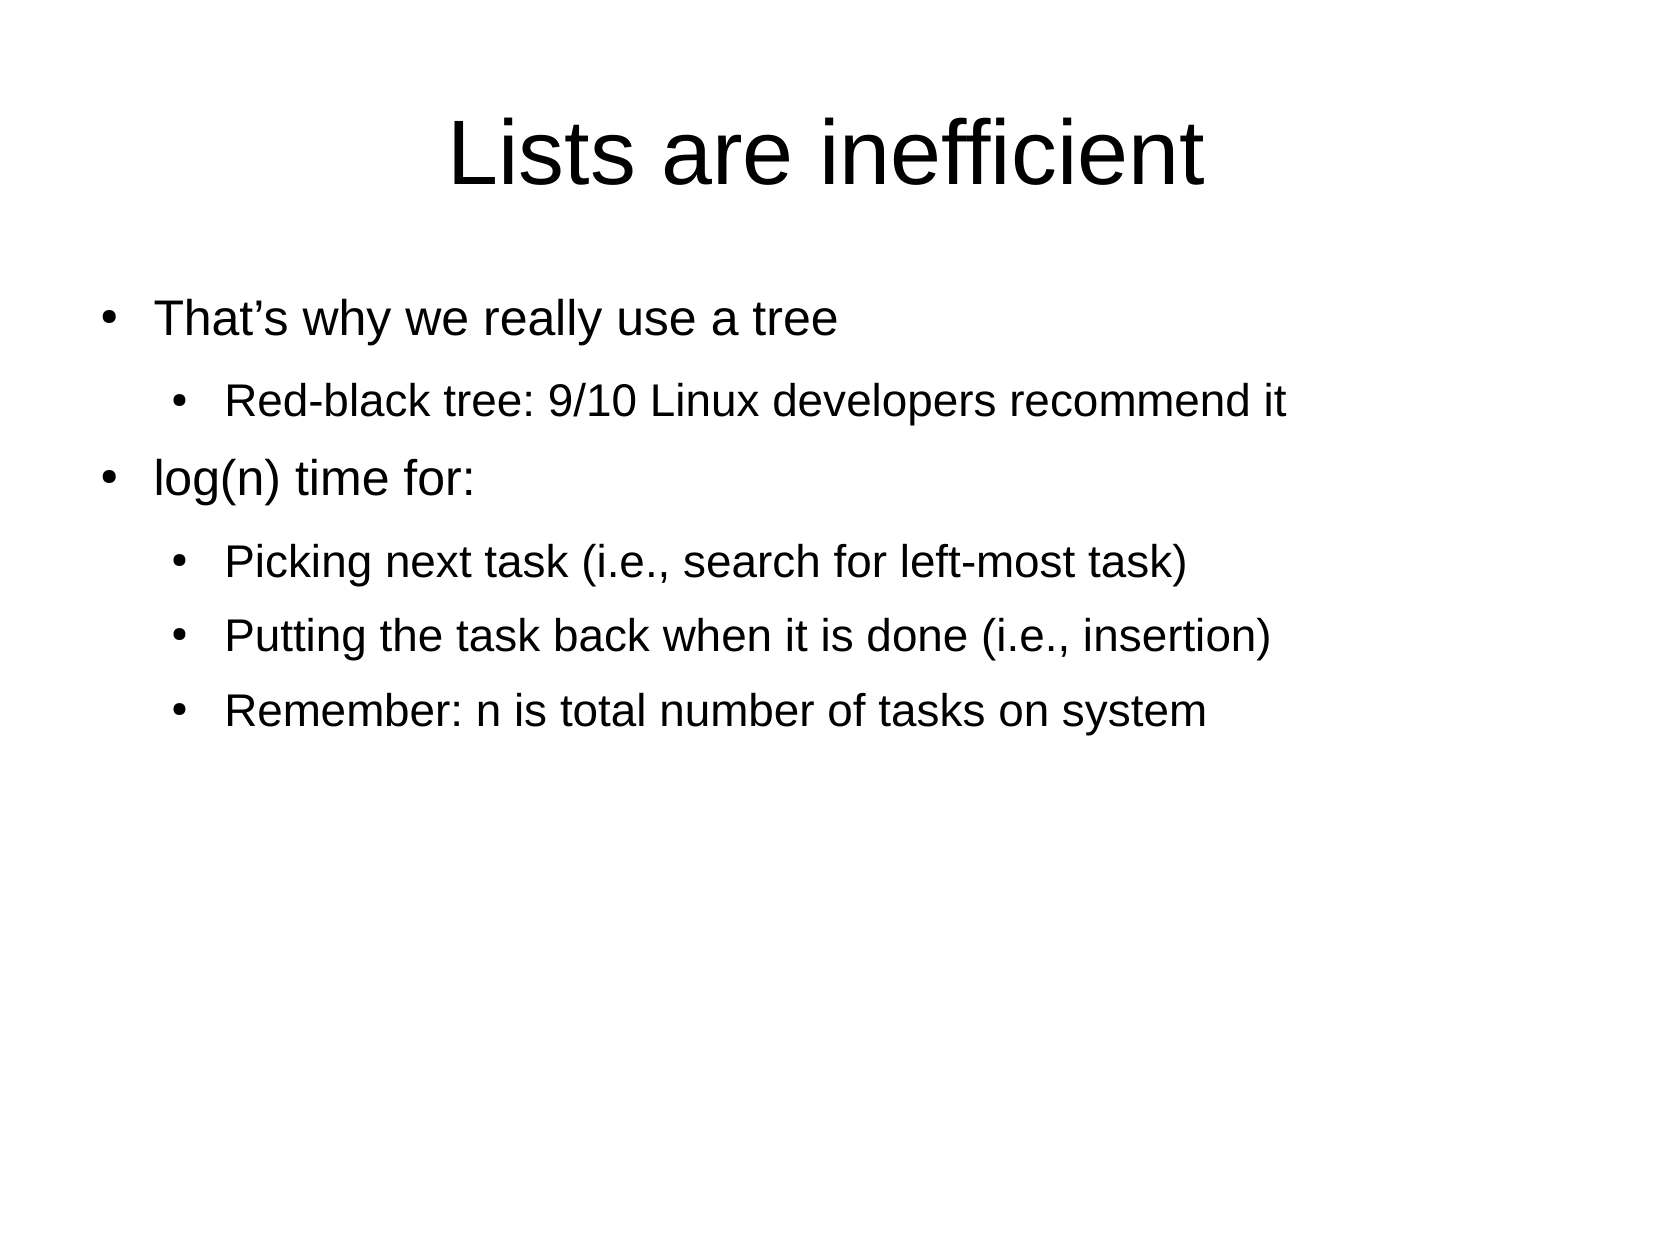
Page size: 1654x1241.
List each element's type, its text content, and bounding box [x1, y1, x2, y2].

title Lists are inefficient [82, 49, 1571, 257]
list That’s why we really use a tree Red-black tree: 9/10 Linux developers recommend it log(n) time for: Picking next task (i.e., search for left-most task) Putting the task back when it is done (i.e., insertion) Remember: n is total number of tasks on system [82, 290, 1571, 1010]
